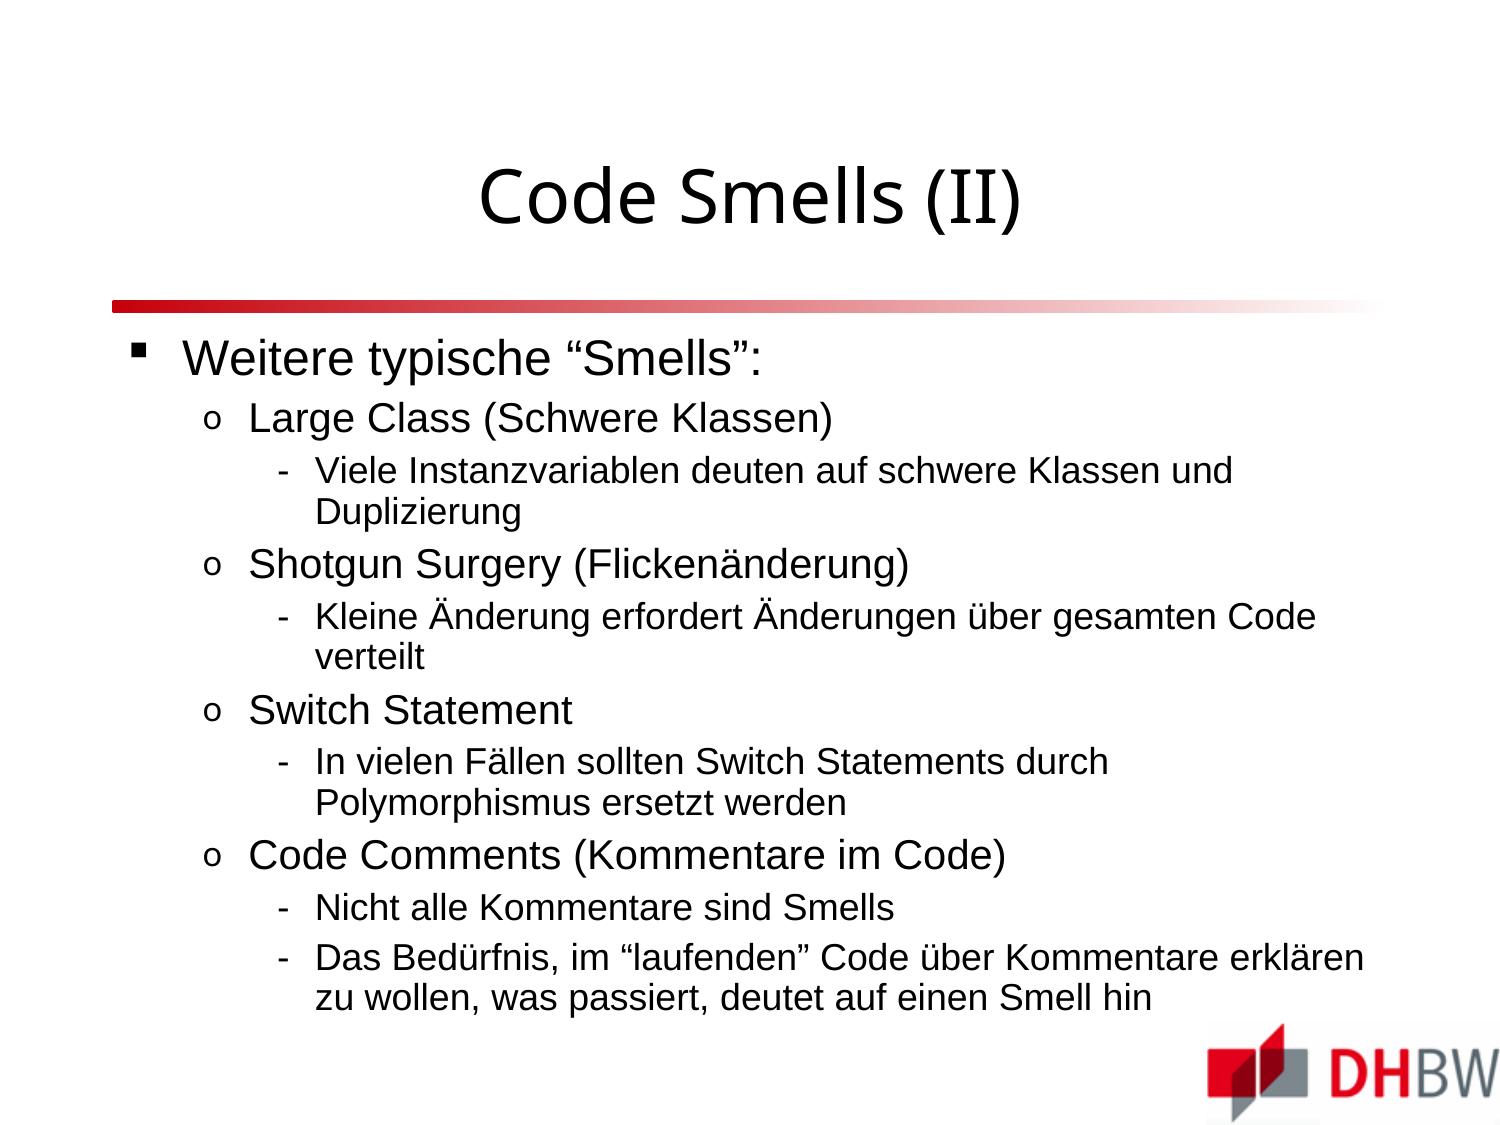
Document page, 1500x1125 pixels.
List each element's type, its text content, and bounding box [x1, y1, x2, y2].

title Code Smells (II) [112, 99, 1388, 288]
picture [1206, 1021, 1500, 1125]
list Weitere typische “Smells”: Large Class (Schwere Klassen) Viele Instanzvariablen deuten auf schwere Klassen und Duplizierung Shotgun Surgery (Flickenänderung) Kleine Änderung erfordert Änderungen über gesamten Code verteilt Switch Statement In vielen Fällen sollten Switch Statements durch Polymorphismus ersetzt werden Code Comments (Kommentare im Code) Nicht alle Kommentare sind Smells Das Bedürfnis, im “laufenden” Code über Kommentare erklären zu wollen, was passiert, deutet auf einen Smell hin [112, 324, 1388, 1068]
